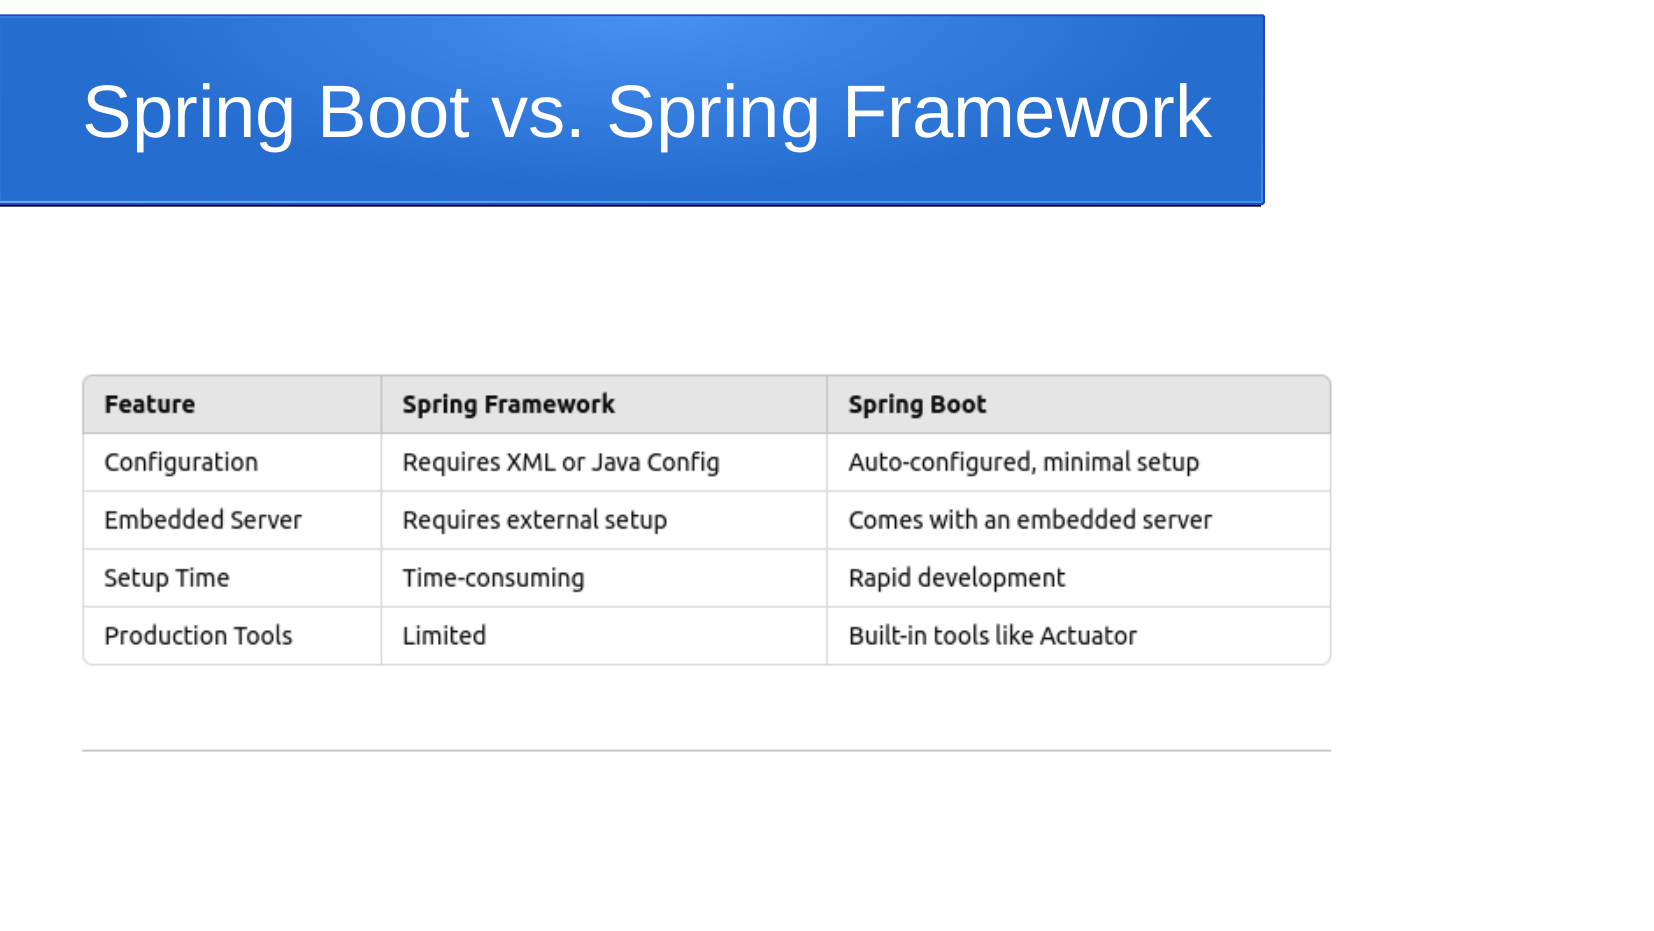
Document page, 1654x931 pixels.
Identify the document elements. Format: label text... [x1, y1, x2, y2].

picture [44, 366, 1381, 781]
title Spring Boot vs. Spring Framework [82, 35, 1235, 189]
